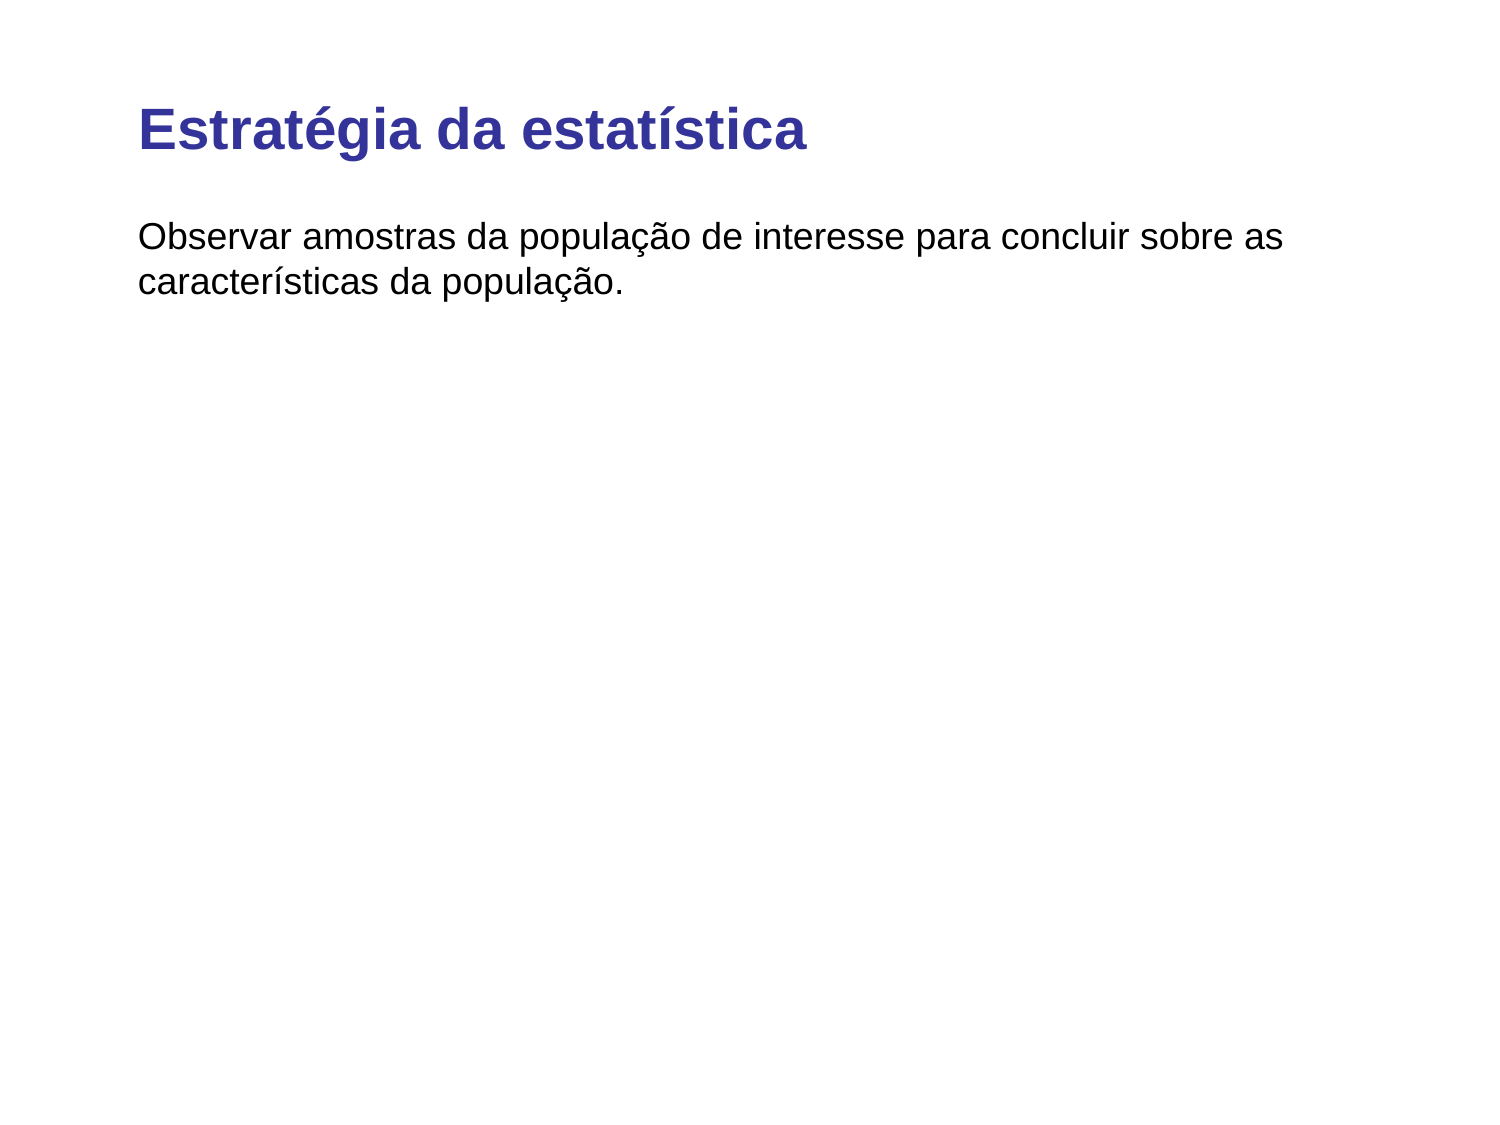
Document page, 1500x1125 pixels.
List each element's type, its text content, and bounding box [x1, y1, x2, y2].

text_box Observar amostras da população de interesse para concluir sobre as características da população. [123, 204, 1366, 320]
text_box Estratégia da estatística [123, 84, 1400, 179]
